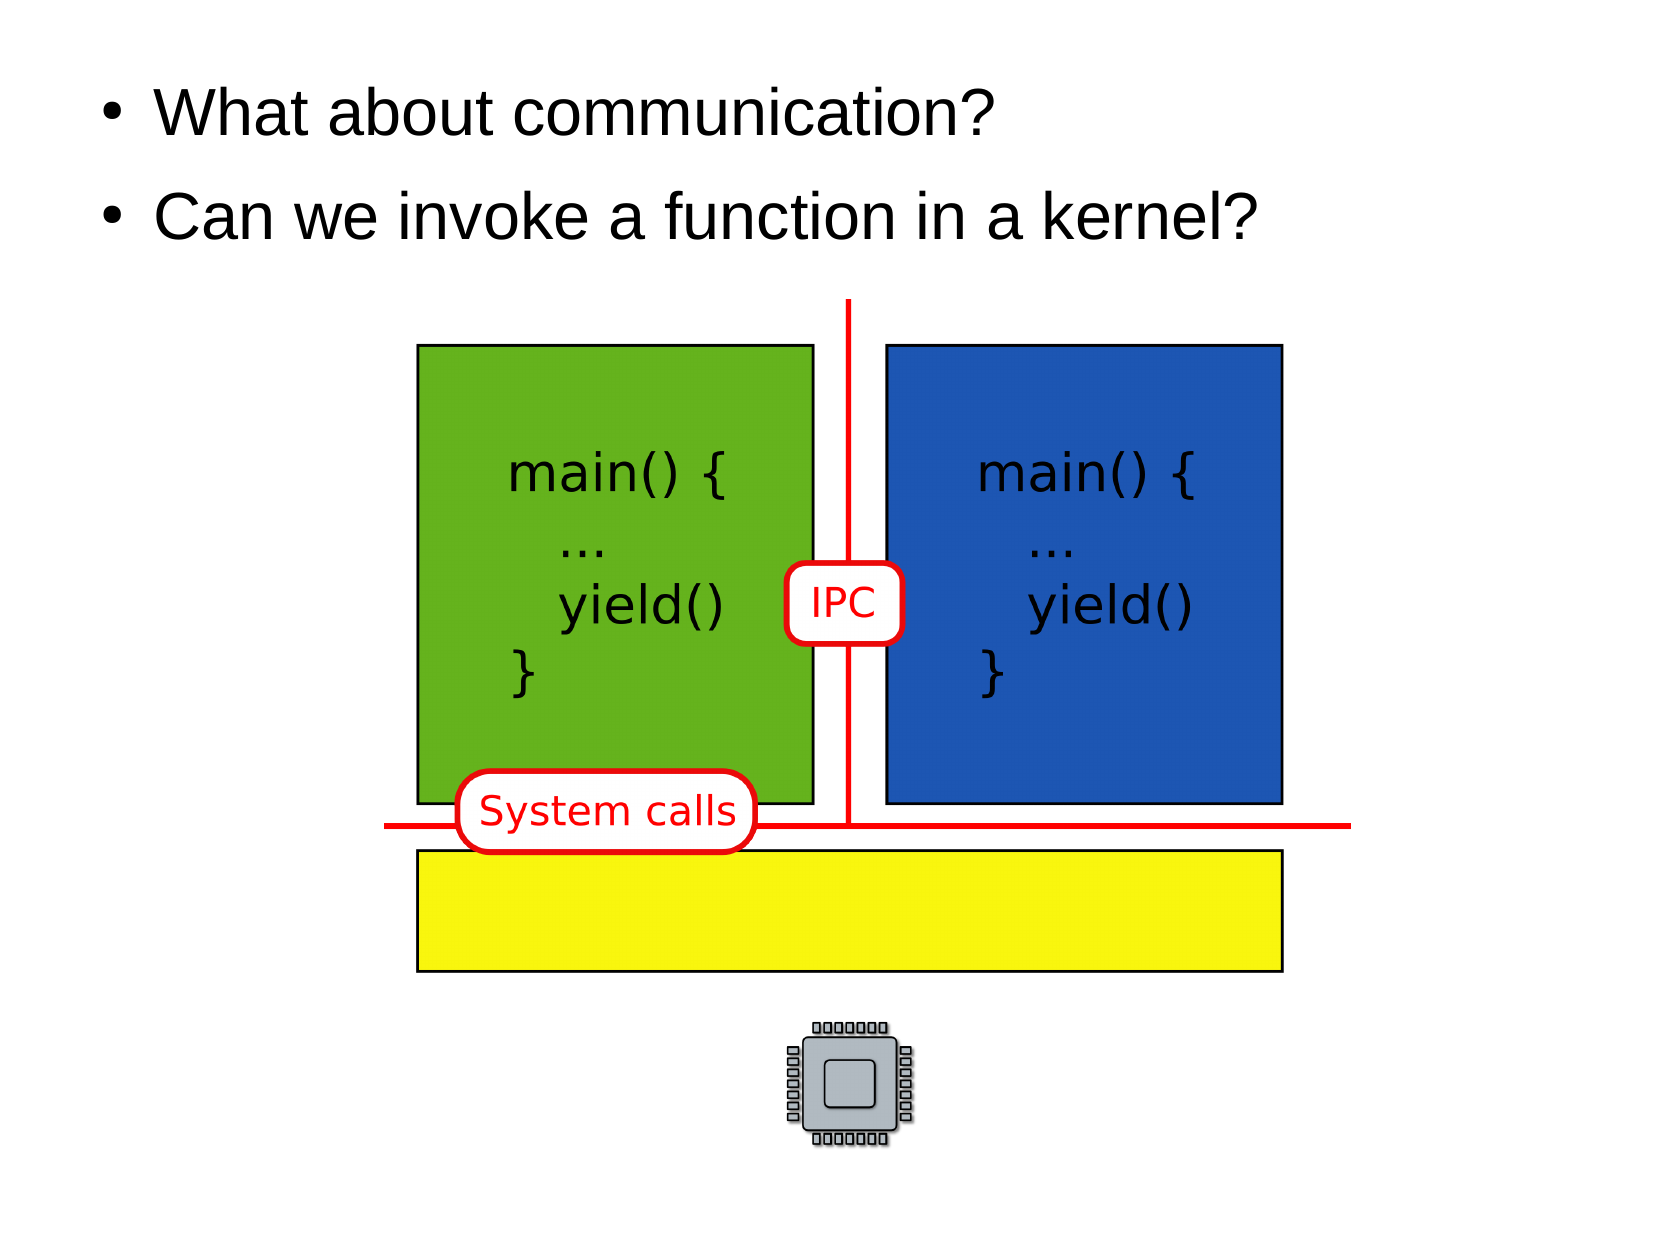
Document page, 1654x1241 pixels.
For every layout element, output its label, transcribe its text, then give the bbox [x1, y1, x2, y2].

list What about communication? Can we invoke a function in a kernel? [82, 75, 1576, 301]
picture [384, 299, 1351, 1159]
